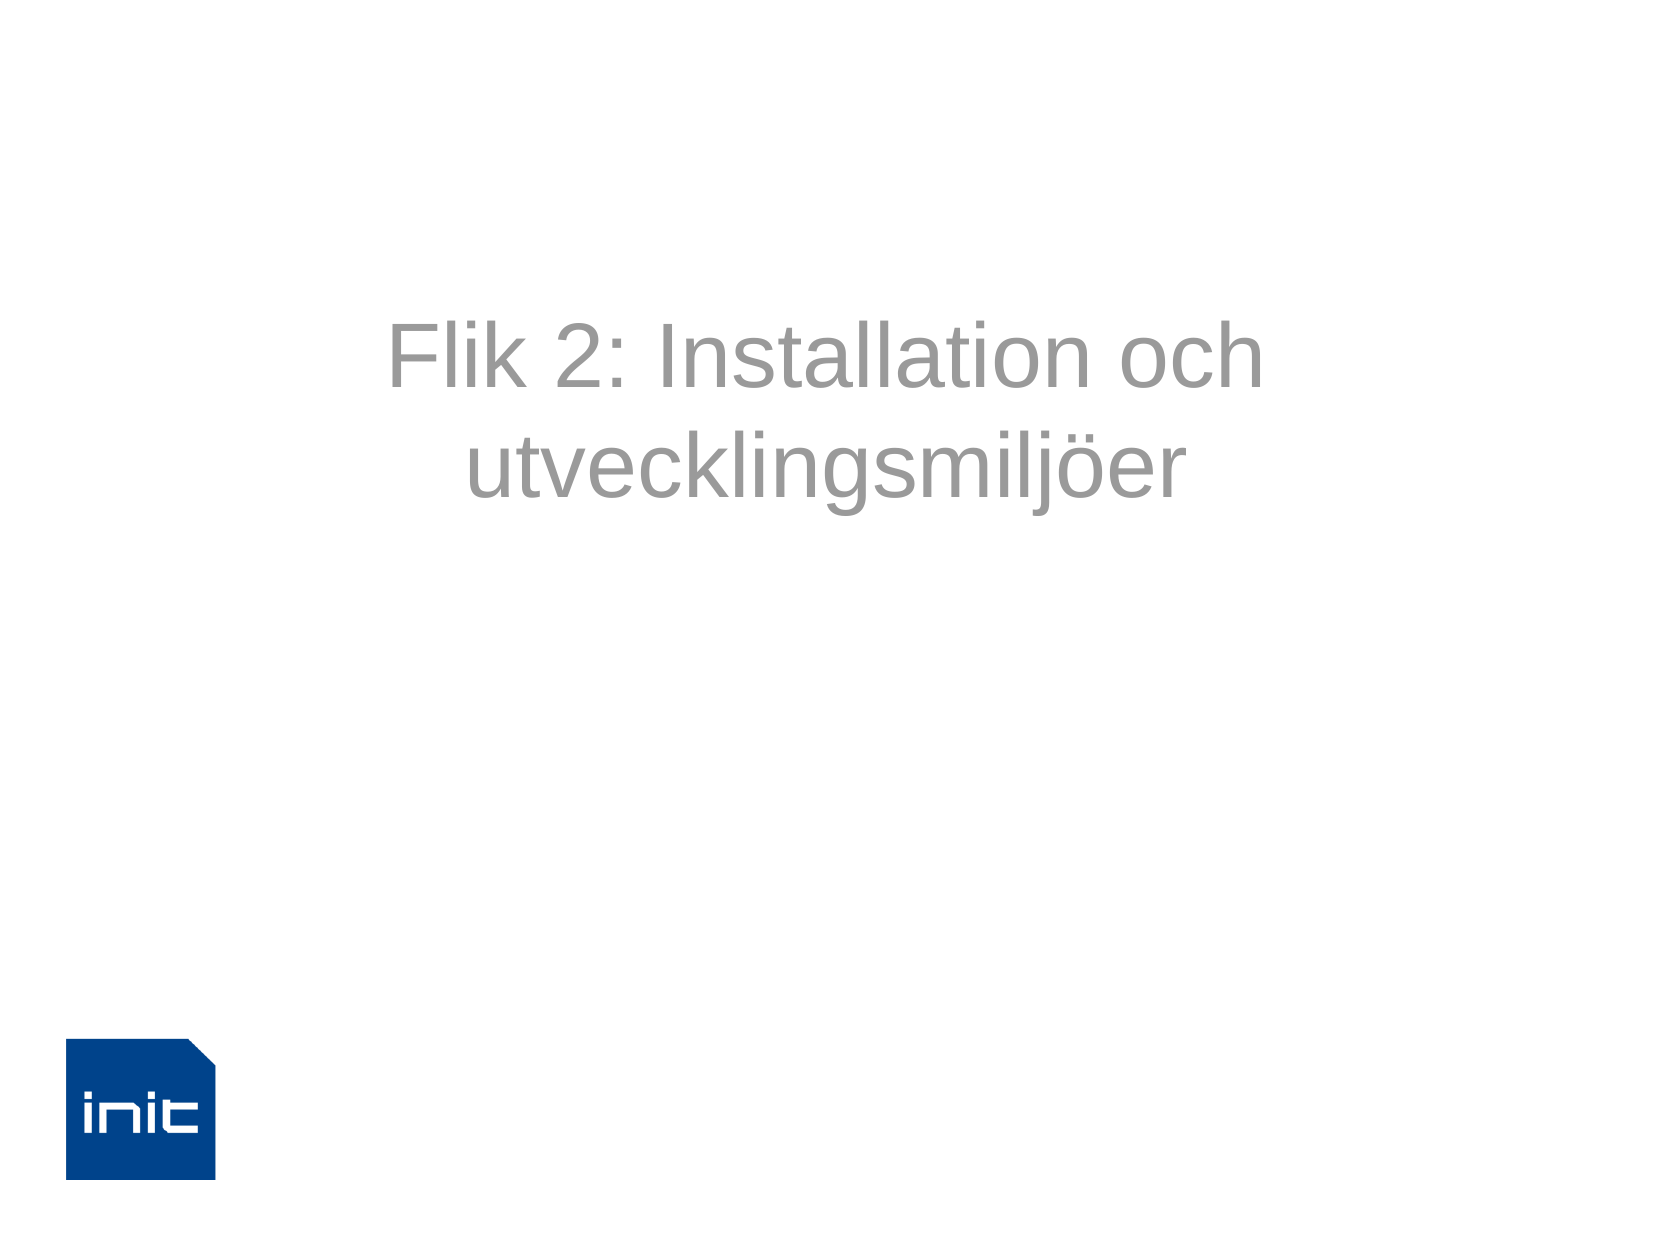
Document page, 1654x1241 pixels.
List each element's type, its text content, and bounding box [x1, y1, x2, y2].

picture [66, 1038, 216, 1180]
text_box Flik 2: Installation och utvecklingsmiljöer [165, 206, 1489, 524]
